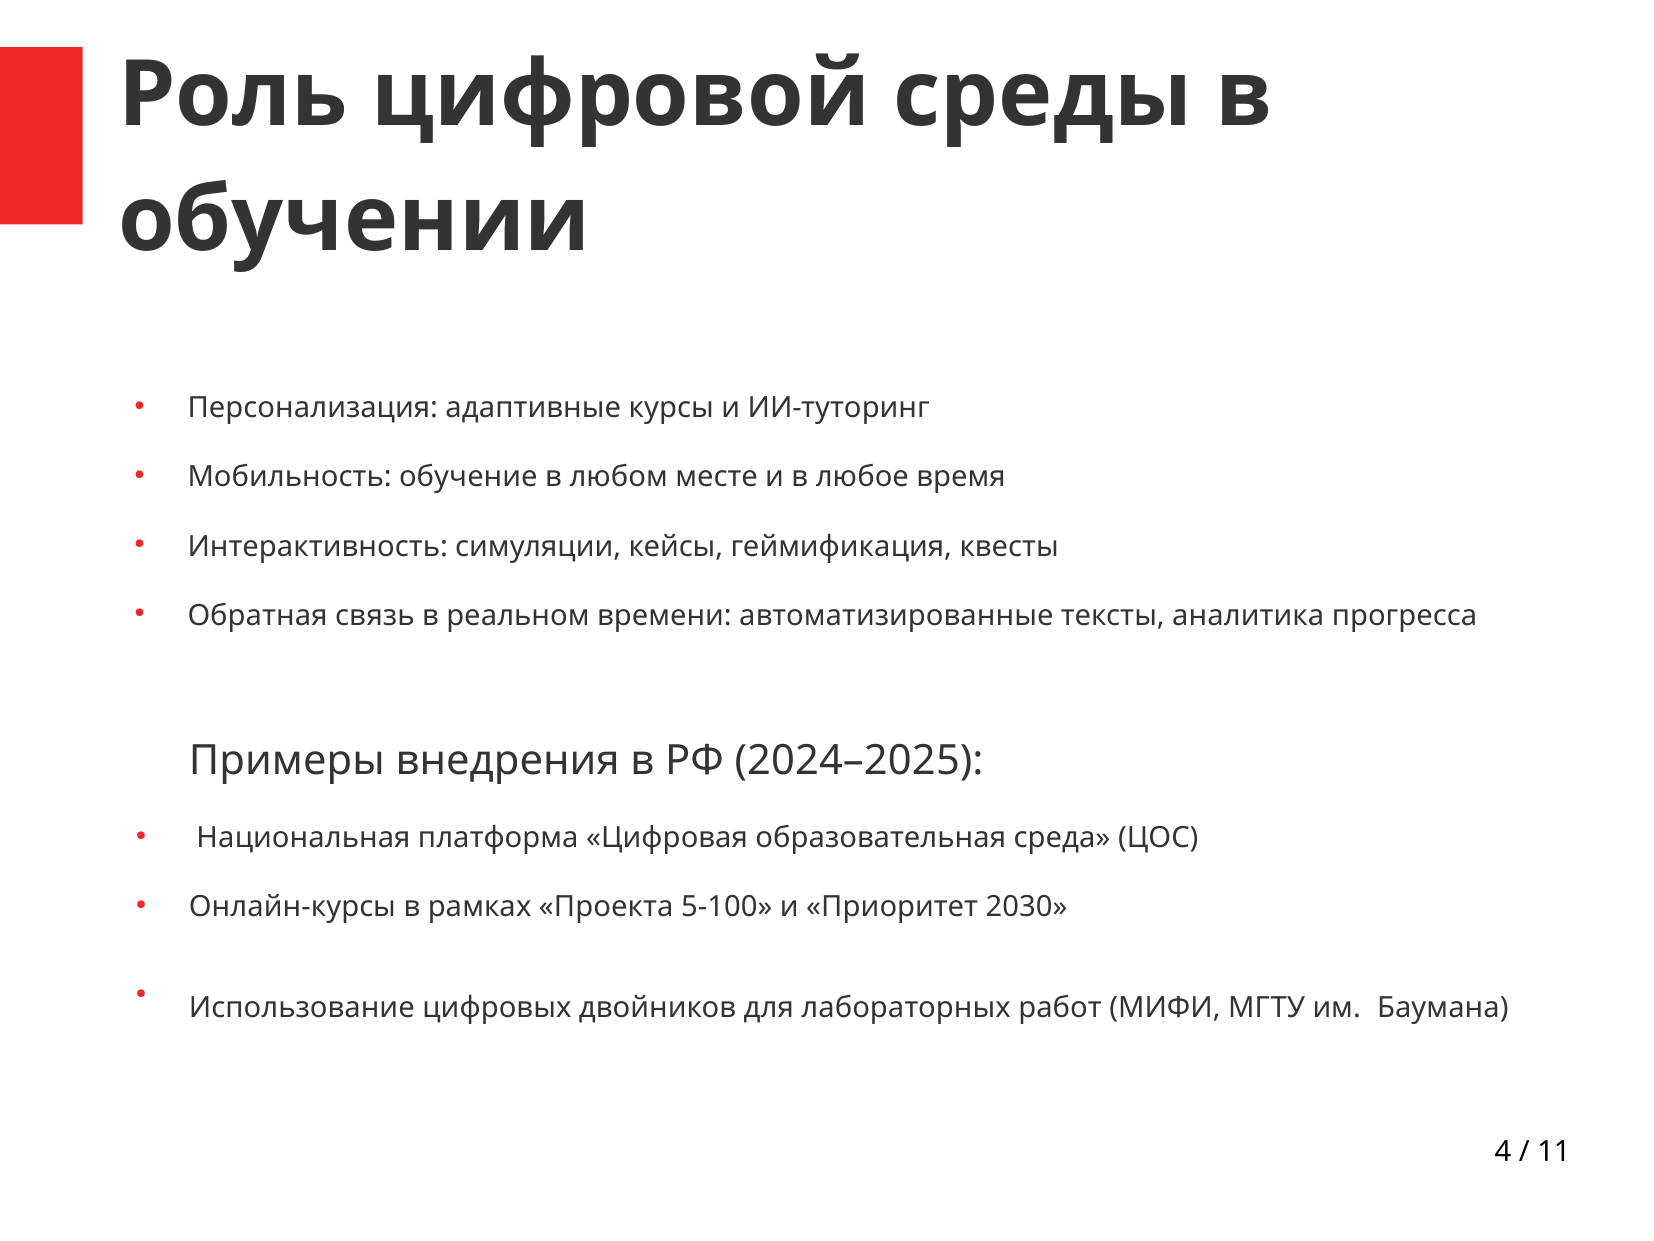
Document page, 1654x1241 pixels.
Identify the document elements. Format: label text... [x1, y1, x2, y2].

list Персонализация: адаптивные курсы и ИИ-туторинг Мобильность: обучение в любом месте и в любое время Интерактивность: симуляции, кейсы, геймификация, квесты Обратная связь в реальном времени: автоматизированные тексты, аналитика прогресса [116, 386, 1534, 730]
list Примеры внедрения в РФ (2024–2025): Национальная платформа «Цифровая образовательная среда» (ЦОС) Онлайн-курсы в рамках «Проекта 5-100» и «Приоритет 2030» Использование цифровых двойников для лабораторных работ (МИФИ, МГТУ им. Баумана) [118, 730, 1536, 1074]
title Роль цифровой среды в обучении [118, 23, 1571, 283]
